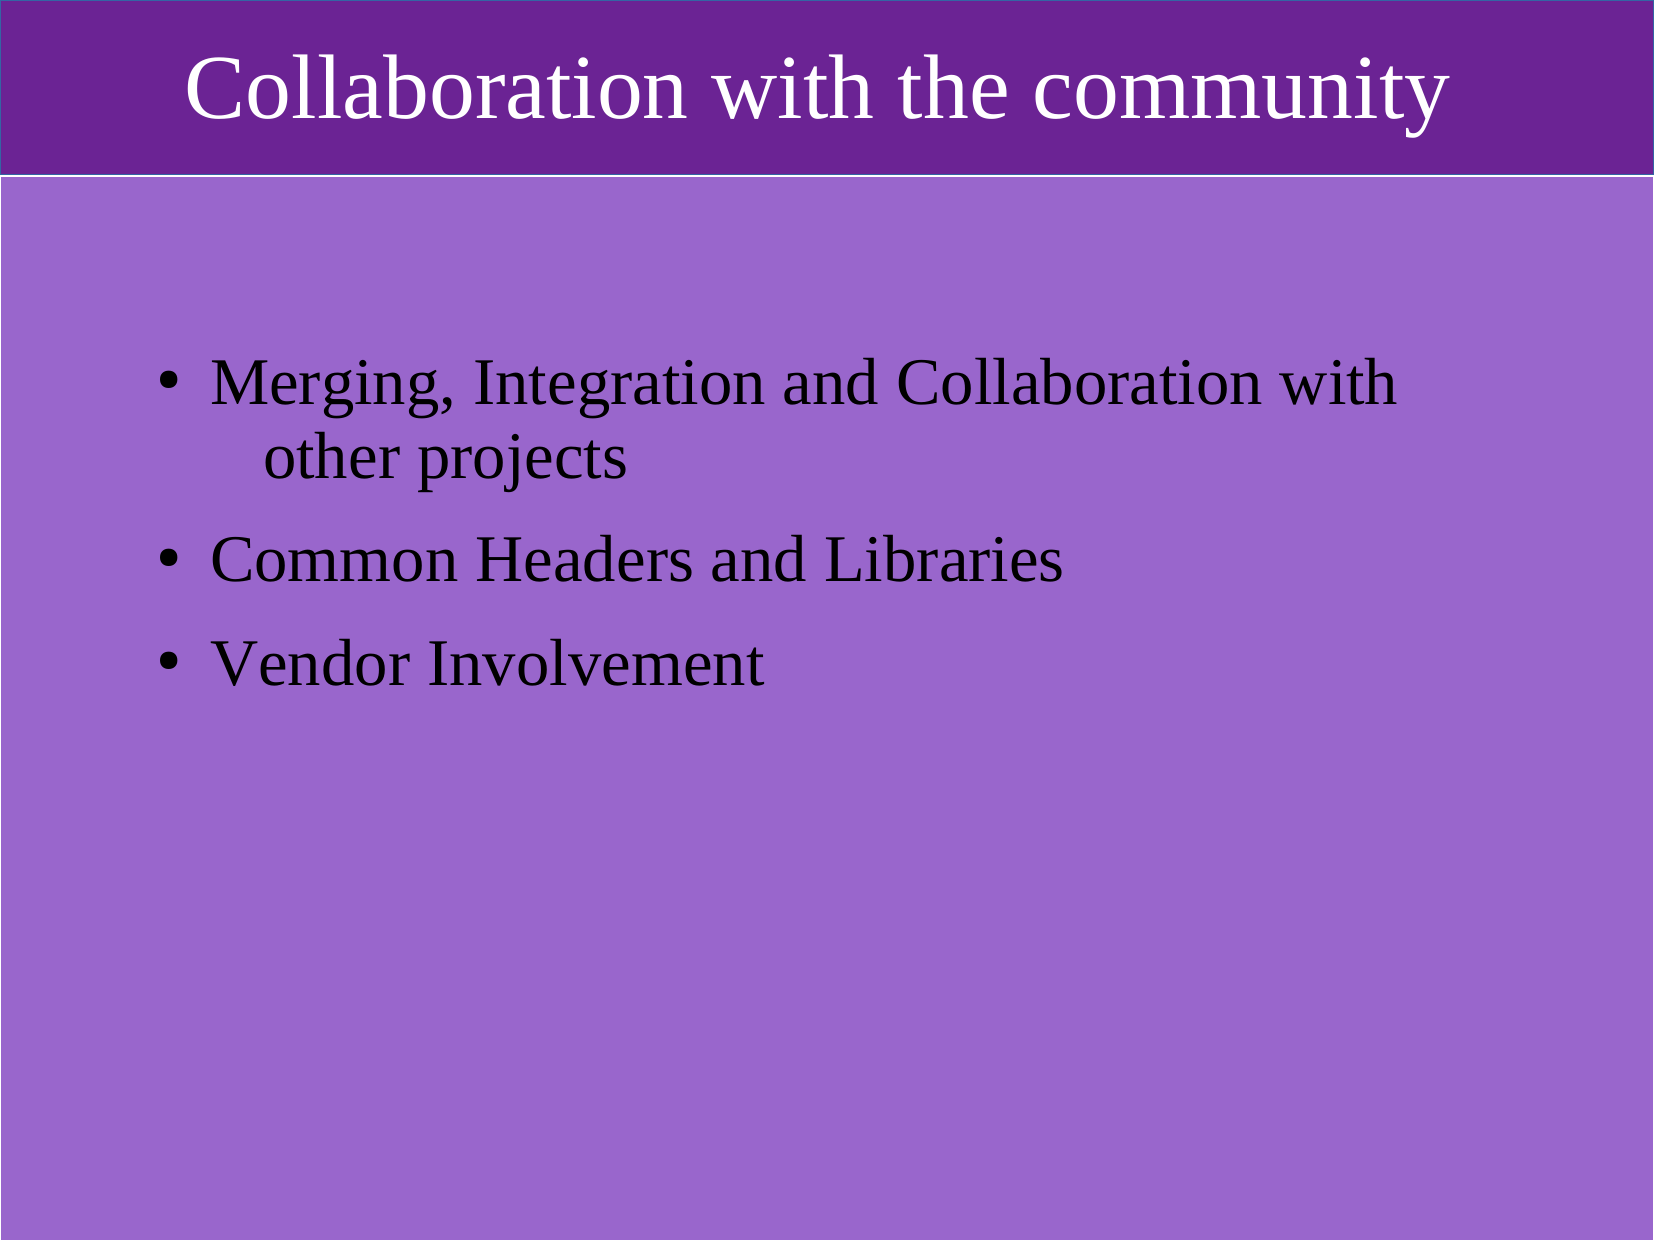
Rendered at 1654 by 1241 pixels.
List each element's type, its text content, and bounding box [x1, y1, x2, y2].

title Collaboration with the community [112, 0, 1525, 175]
list Merging, Integration and Collaboration with other projects Common Headers and Libraries Vendor Involvement [121, 344, 1534, 1127]
